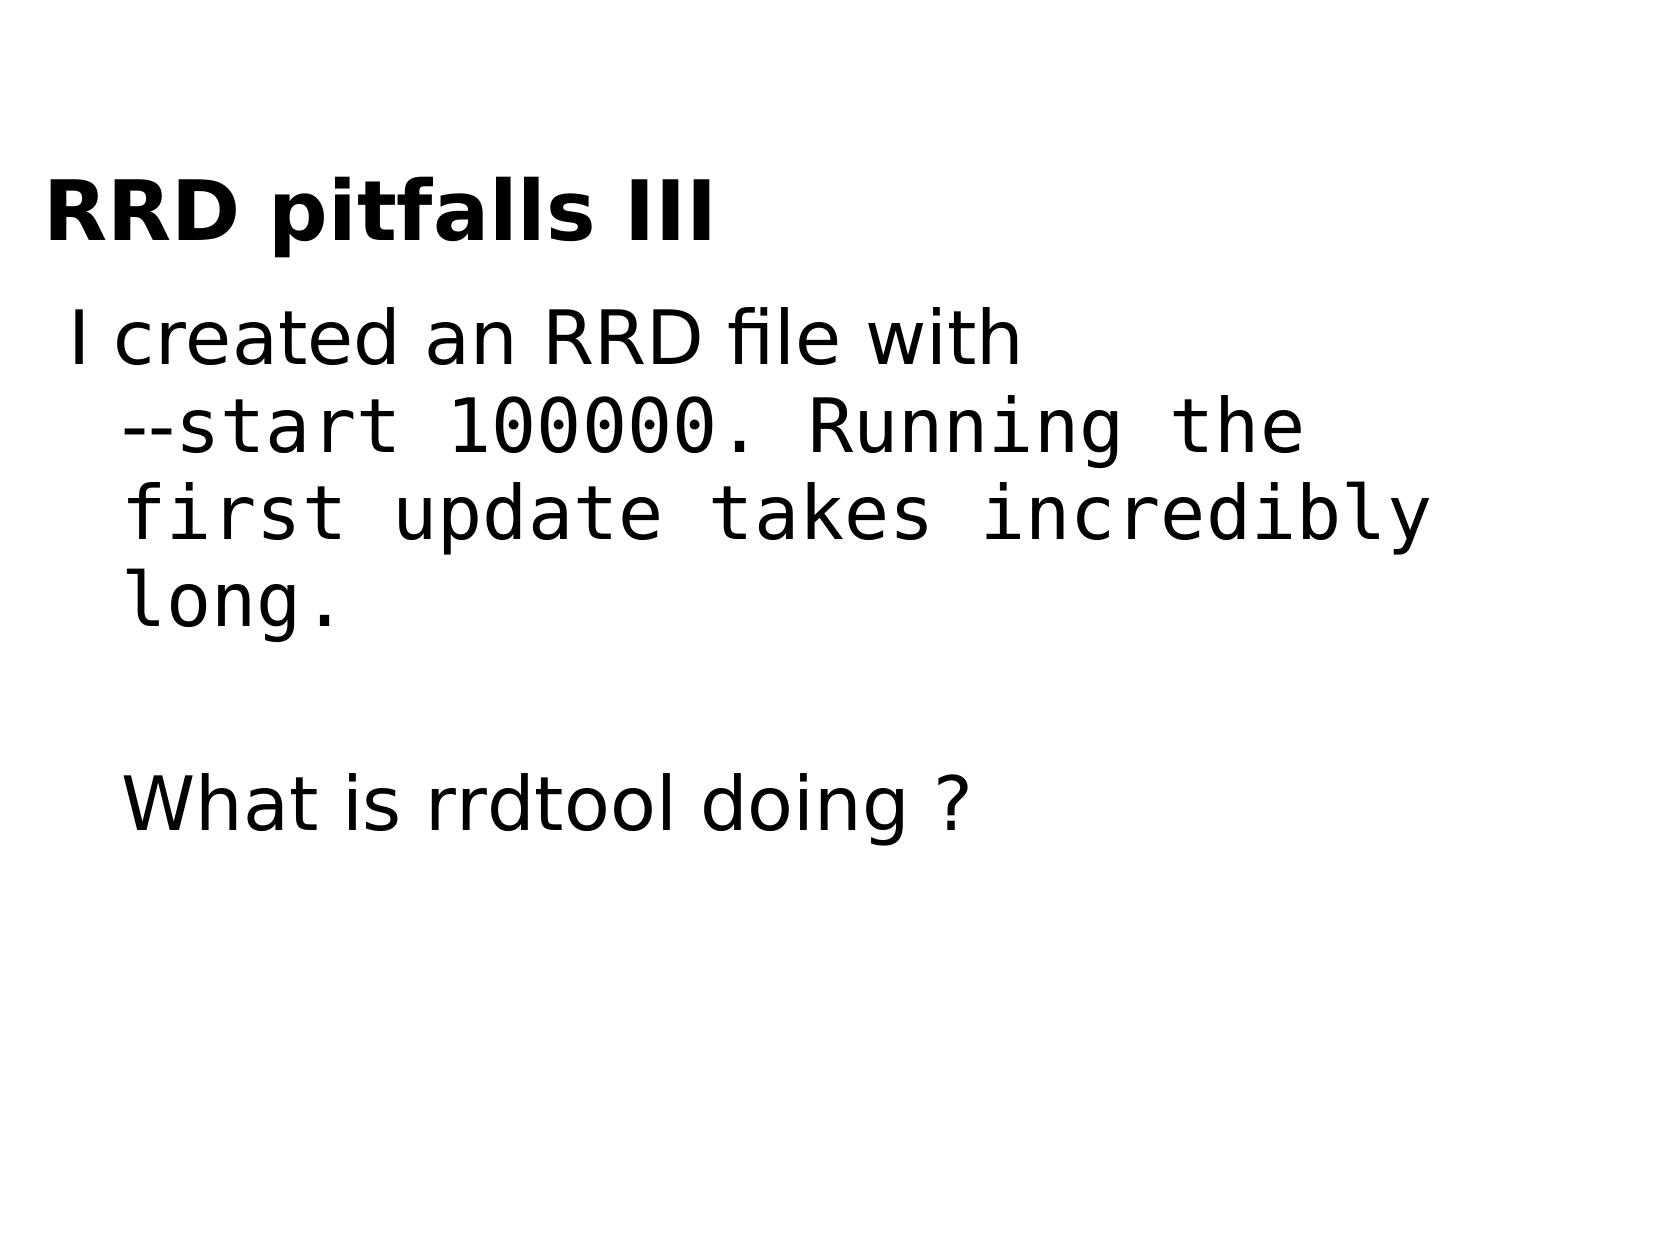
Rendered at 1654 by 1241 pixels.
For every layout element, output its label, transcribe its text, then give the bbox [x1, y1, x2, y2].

title RRD pitfalls III [43, 137, 1581, 287]
list I created an RRD file with --start 100000. Running the first update takes incredibly long. What is rrdtool doing ? [50, 295, 1571, 1099]
